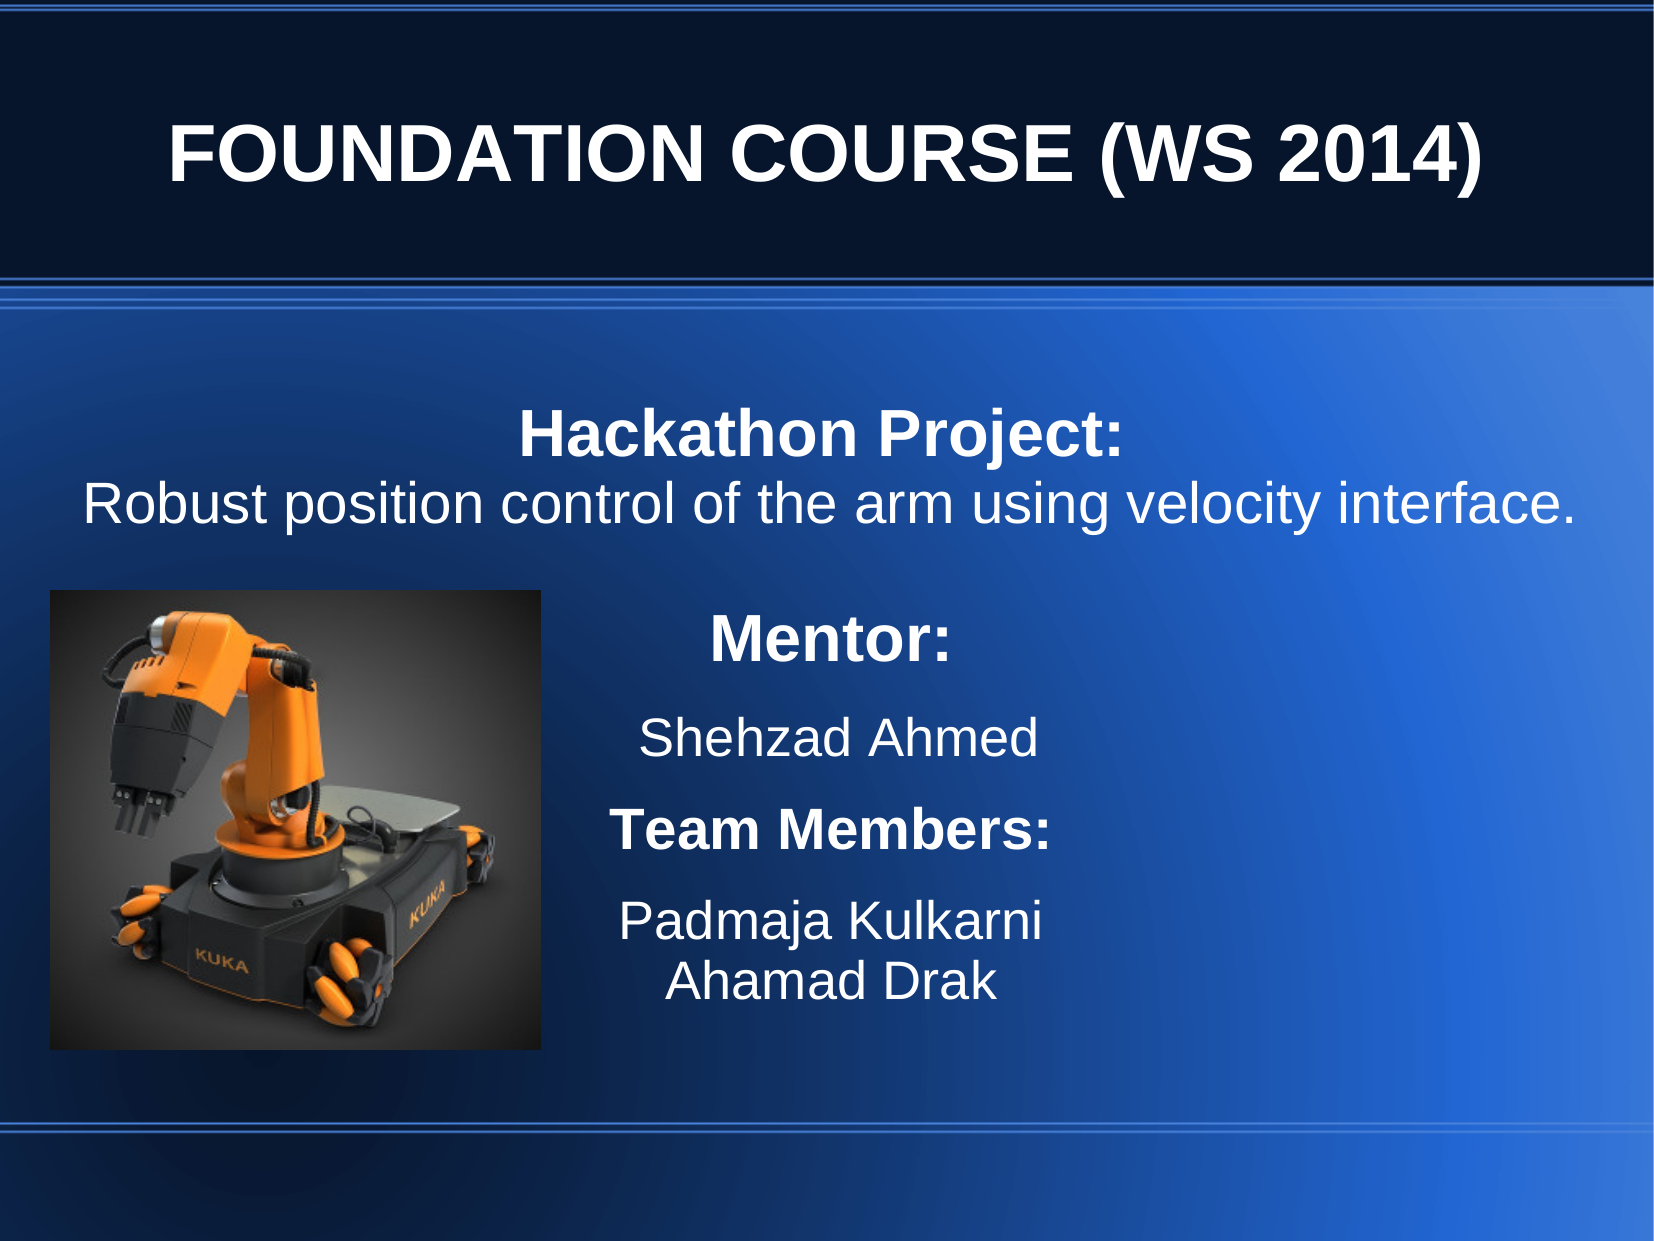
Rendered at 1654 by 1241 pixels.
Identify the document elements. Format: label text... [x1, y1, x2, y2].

picture [0, 0, 1654, 1241]
title FOUNDATION COURSE (WS 2014) [82, 49, 1571, 257]
subtitle Hackathon Project: Robust position control of the arm using velocity interface. Mentor: Shehzad Ahmed Team Members: Padmaja Kulkarni Ahamad Drak [72, 338, 1591, 1070]
